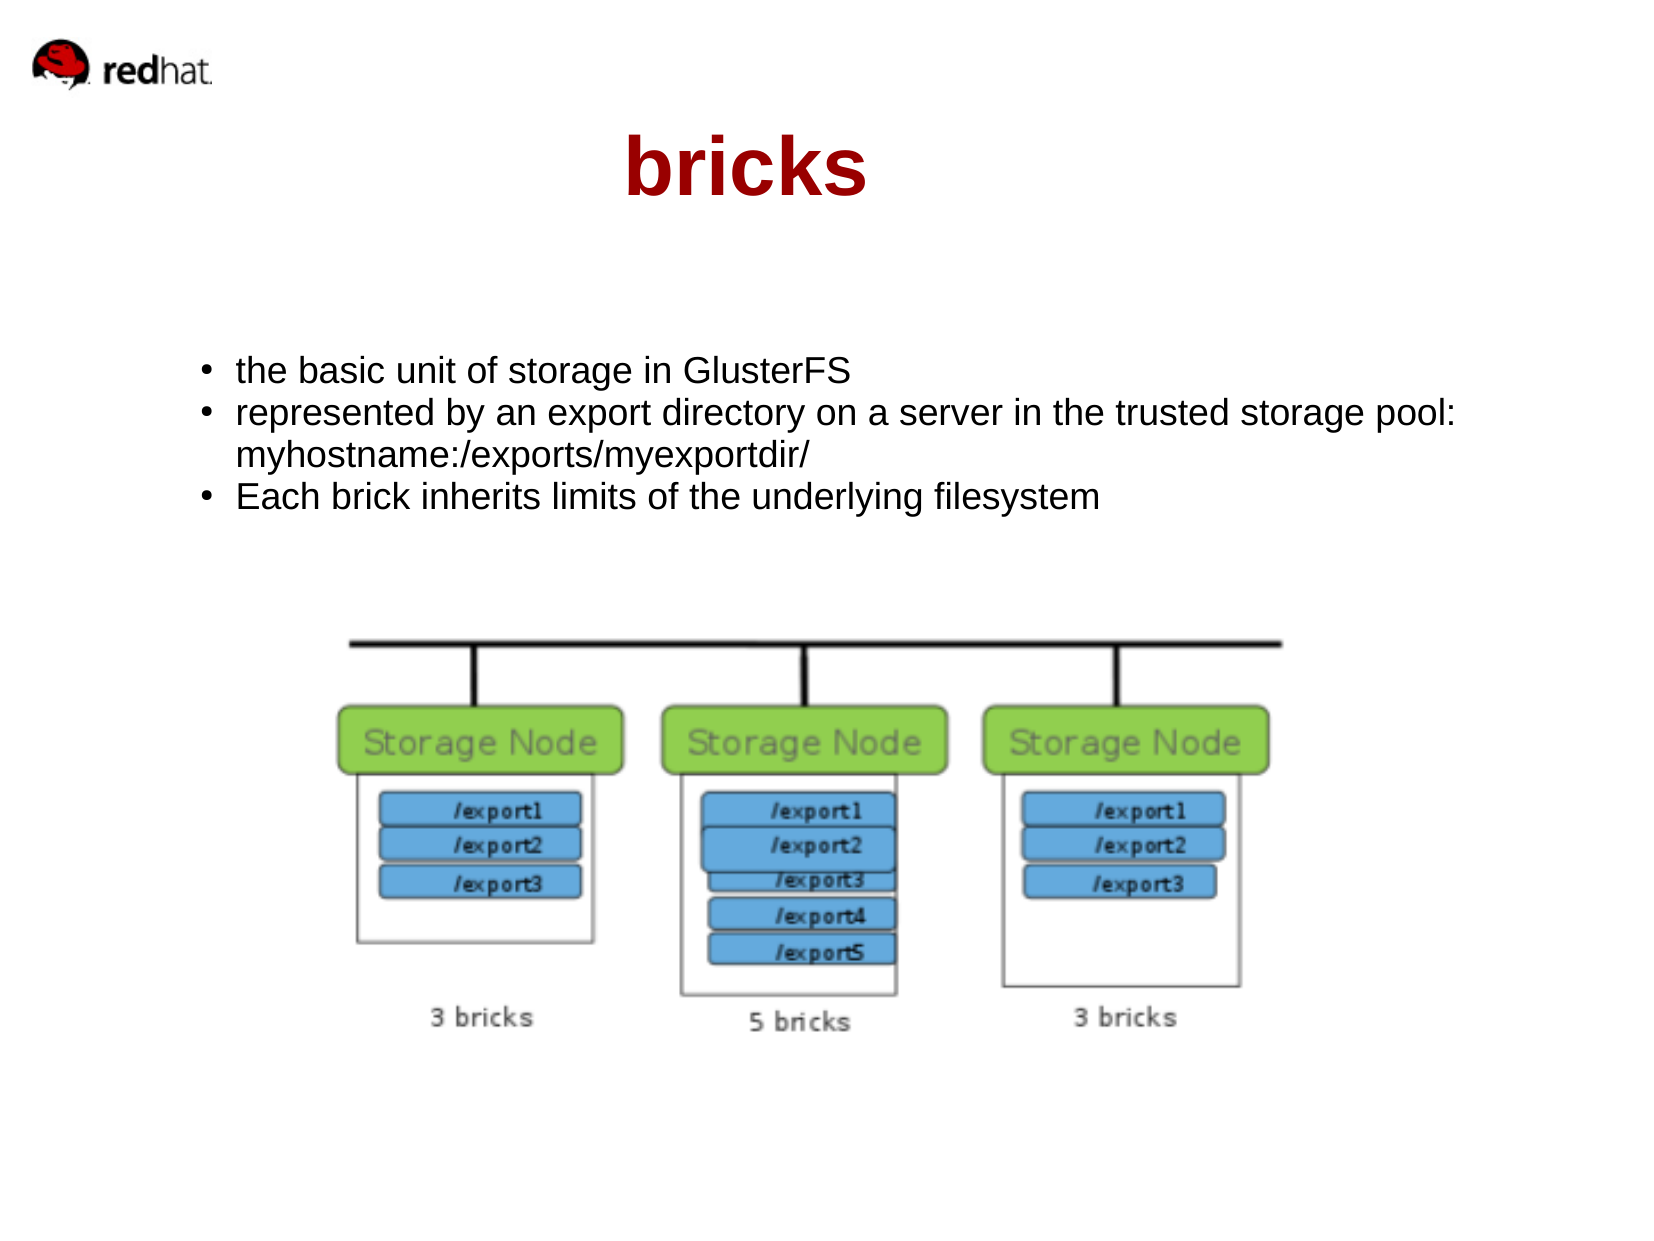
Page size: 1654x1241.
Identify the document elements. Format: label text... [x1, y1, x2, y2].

picture [122, 539, 1471, 1051]
text_box the basic unit of storage in GlusterFS represented by an export directory on a server in the trusted storage pool: myhostname:/exports/myexportdir/ Each brick inherits limits of the underlying filesystem [150, 286, 1473, 526]
picture [31, 37, 212, 98]
text_box bricks [150, 112, 1313, 226]
